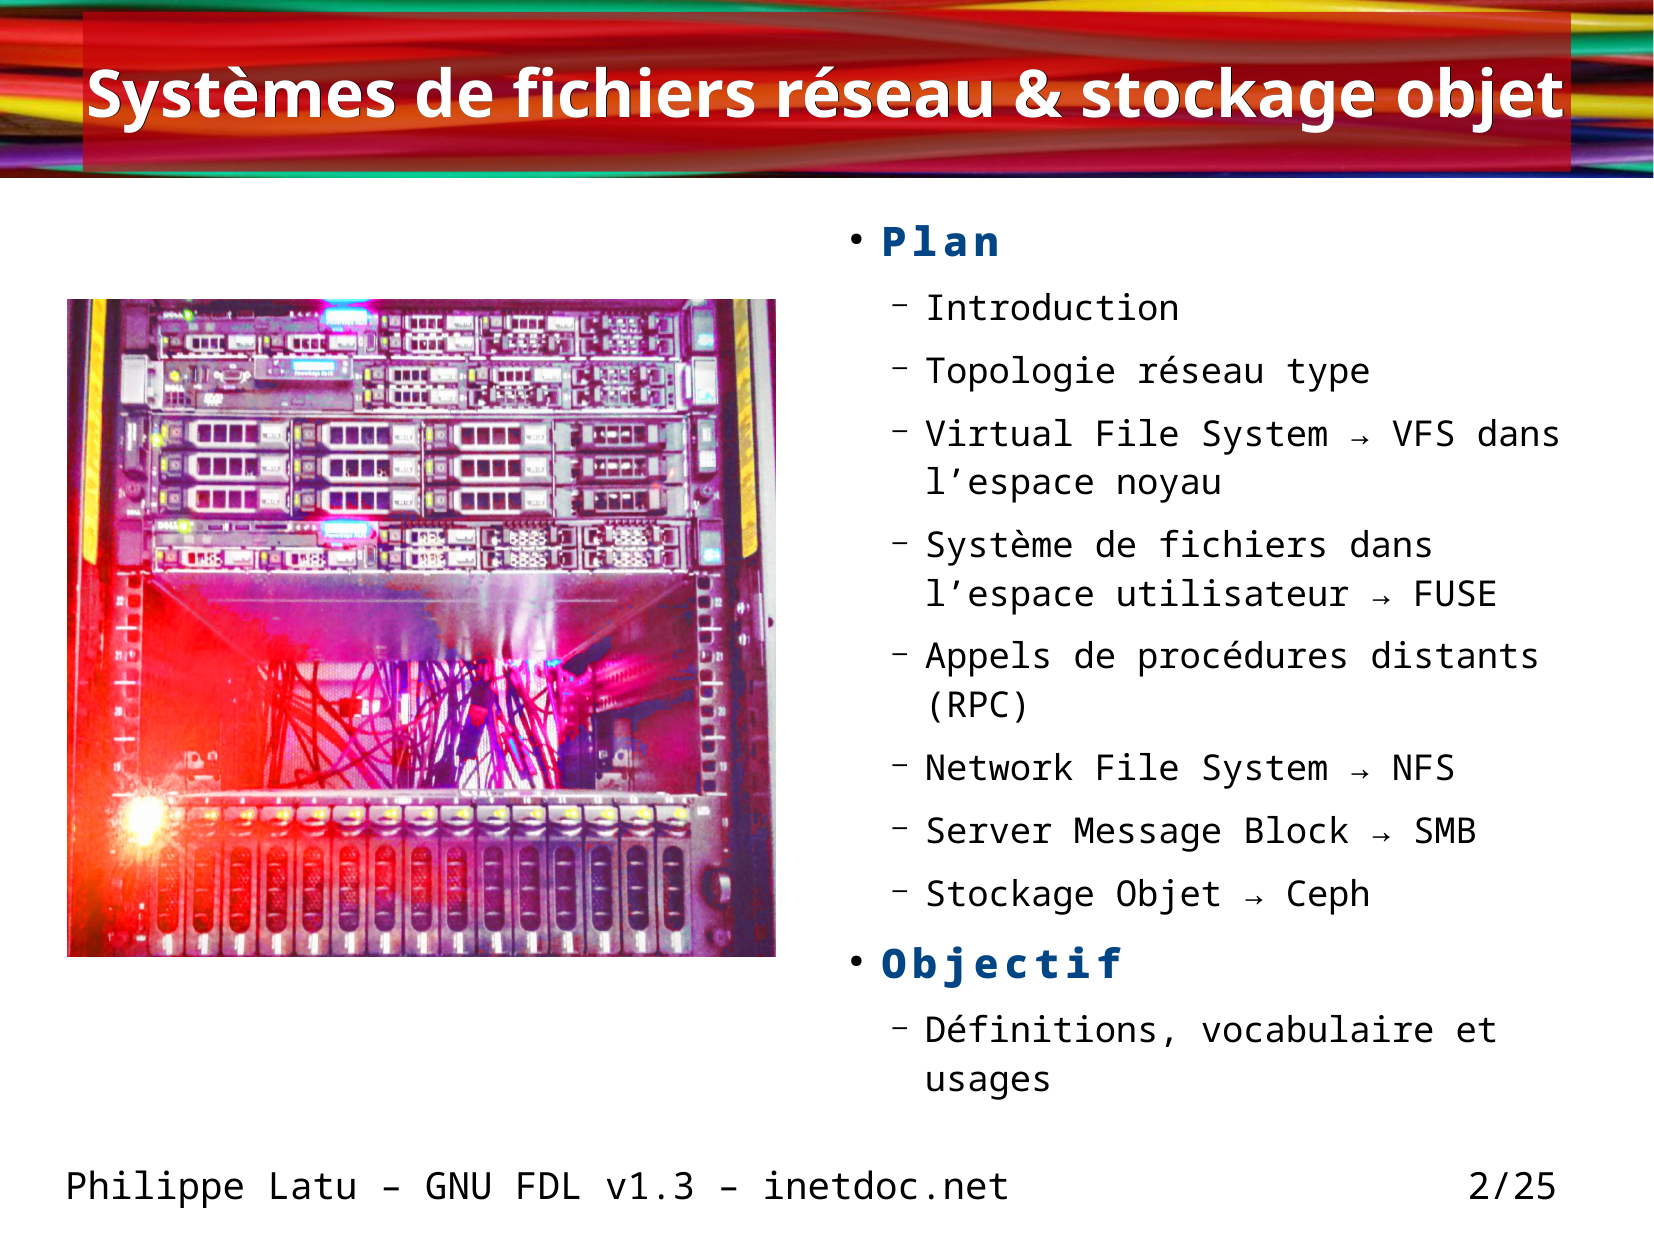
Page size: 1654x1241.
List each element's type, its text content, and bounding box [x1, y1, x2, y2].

list Plan Introduction Topologie réseau type Virtual File System → VFS dans l’espace noyau Système de fichiers dans l’espace utilisateur → FUSE Appels de procédures distants (RPC) Network File System → NFS Server Message Block → SMB Stockage Objet → Ceph Objectif Définitions, vocabulaire et usages [838, 212, 1571, 1111]
title Systèmes de fichiers réseau & stockage objet [82, 11, 1571, 172]
text_box Philippe Latu – GNU FDL v1.3 – inetdoc.net <numéro>/25 [59, 1133, 1595, 1237]
picture [67, 299, 776, 957]
picture [0, 0, 1654, 178]
